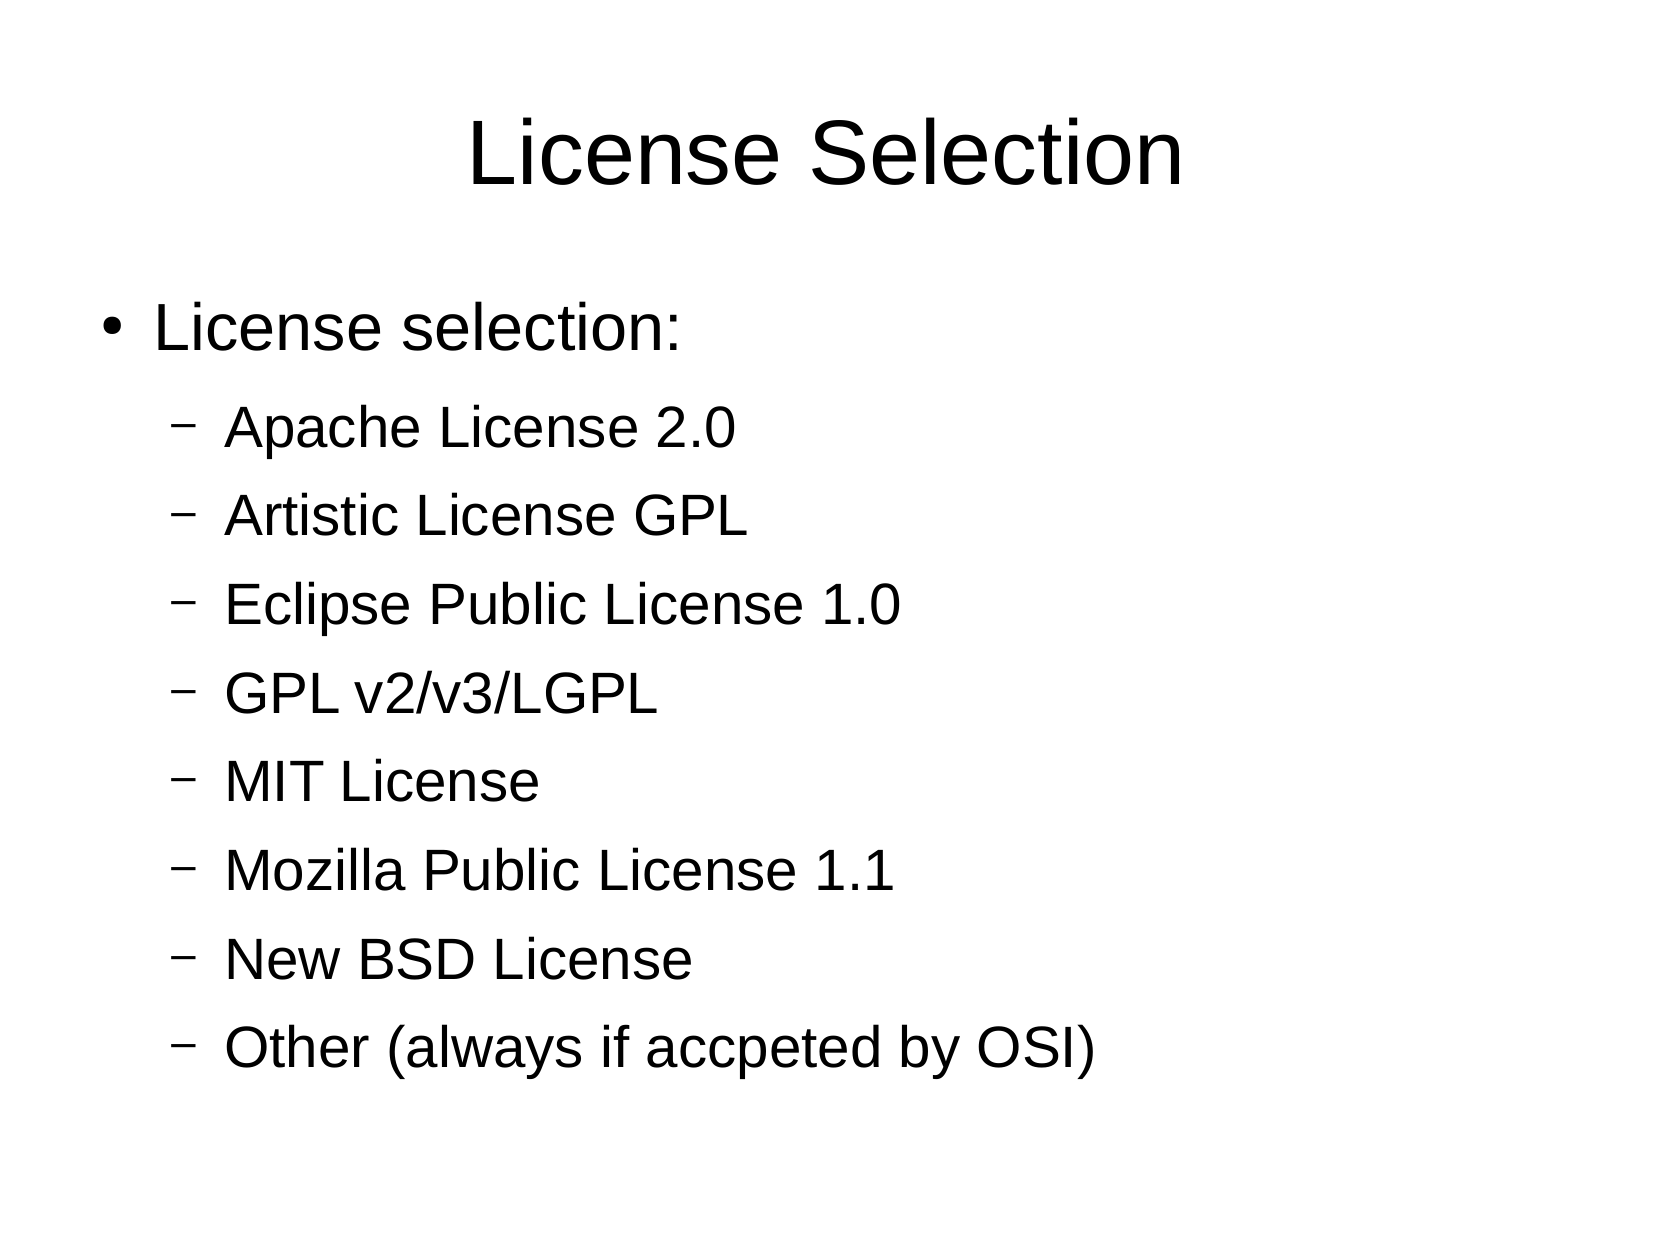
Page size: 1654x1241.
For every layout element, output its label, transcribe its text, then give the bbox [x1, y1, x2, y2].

title License Selection [82, 49, 1571, 257]
list License selection: Apache License 2.0 Artistic License GPL Eclipse Public License 1.0 GPL v2/v3/LGPL MIT License Mozilla Public License 1.1 New BSD License Other (always if accpeted by OSI) [82, 290, 1531, 1126]
